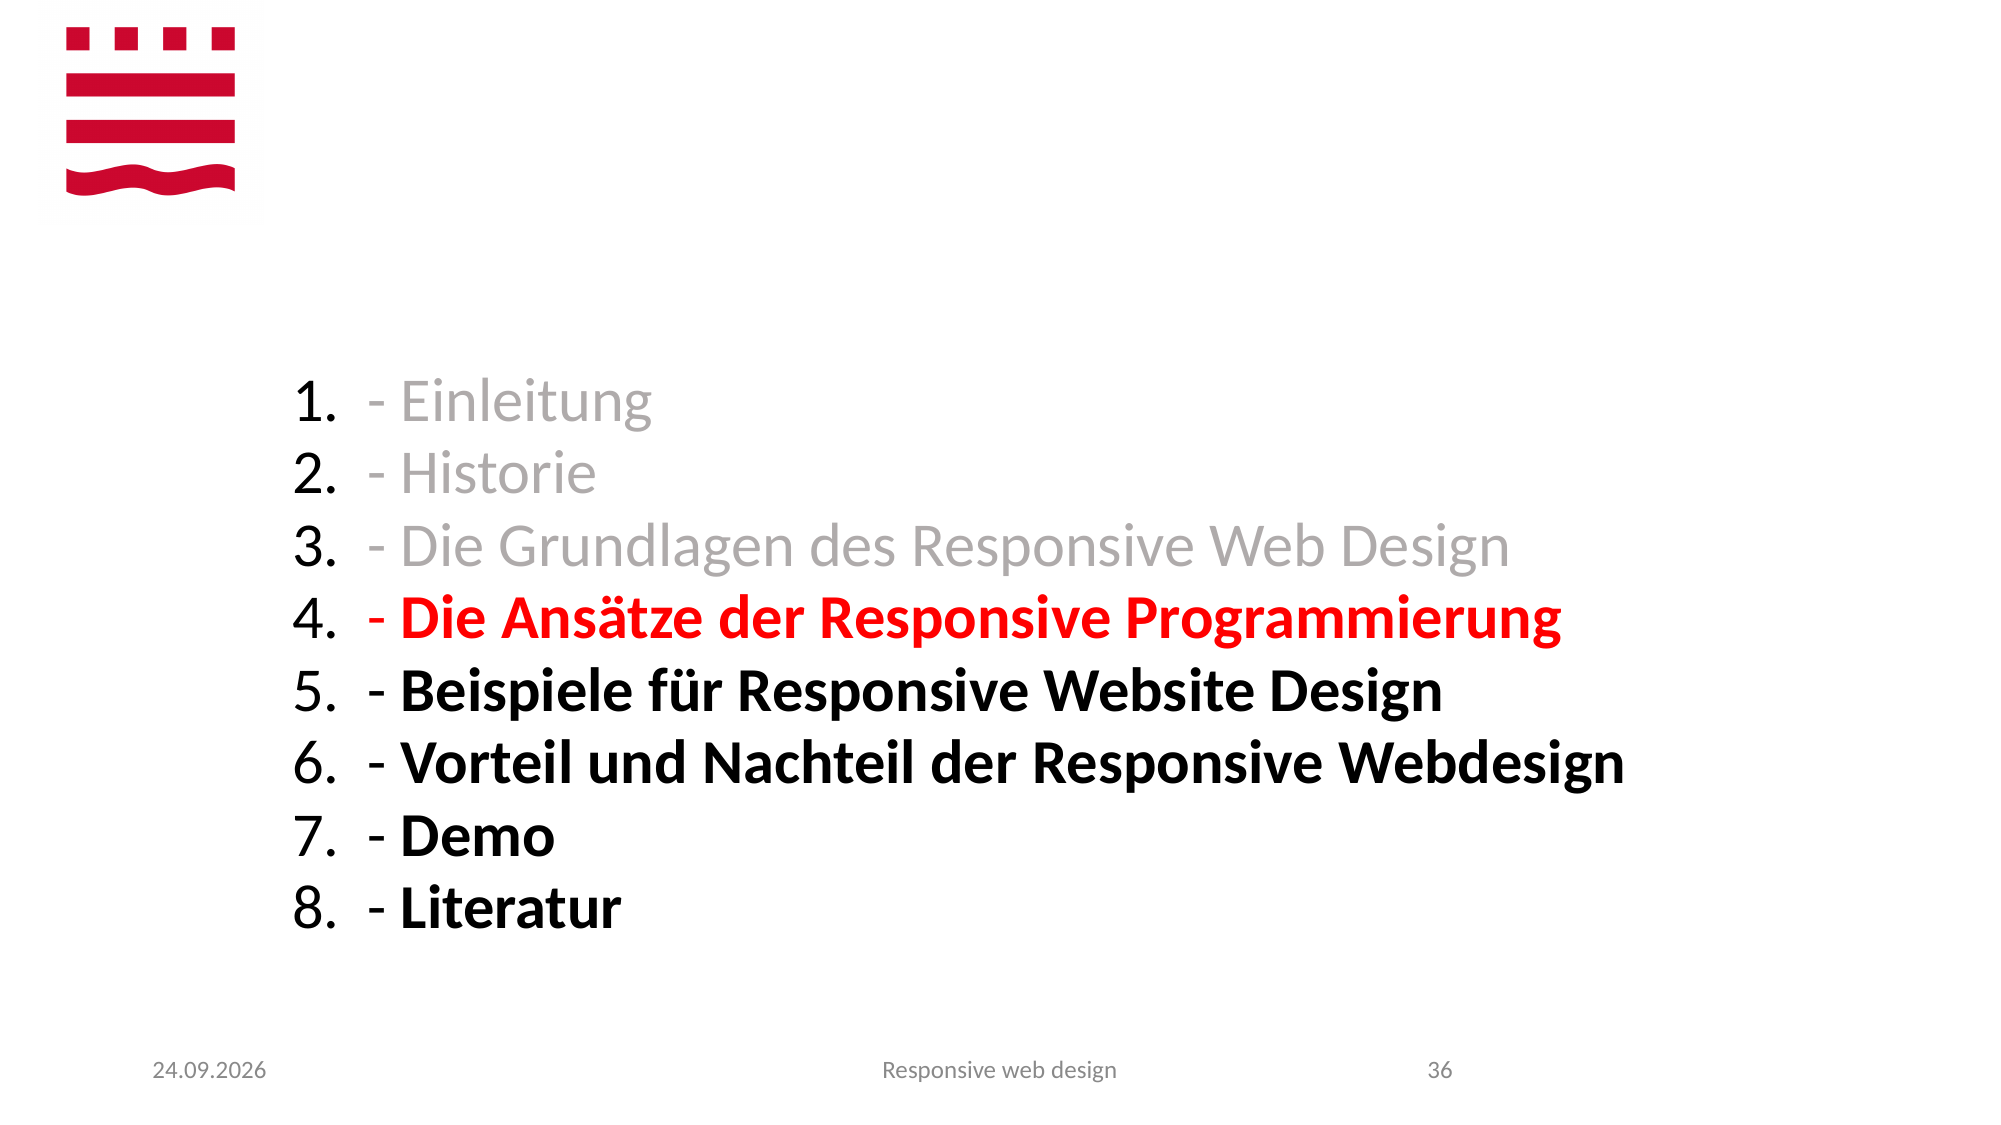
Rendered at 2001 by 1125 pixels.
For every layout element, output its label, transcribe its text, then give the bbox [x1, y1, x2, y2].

text_box [1412, 1042, 1863, 1103]
text_box 2017/4/30 [137, 1042, 588, 1103]
text_box Responsive web design [662, 1042, 1338, 1103]
subtitle - Einleitung - Historie - Die Grundlagen des Responsive Web Design - Die Ansätze der Responsive Programmierung - Beispiele für Responsive Website Design - Vorteil und Nachteil der Responsive Webdesign - Demo - Literatur [262, 263, 1939, 1125]
picture [38, 0, 264, 225]
